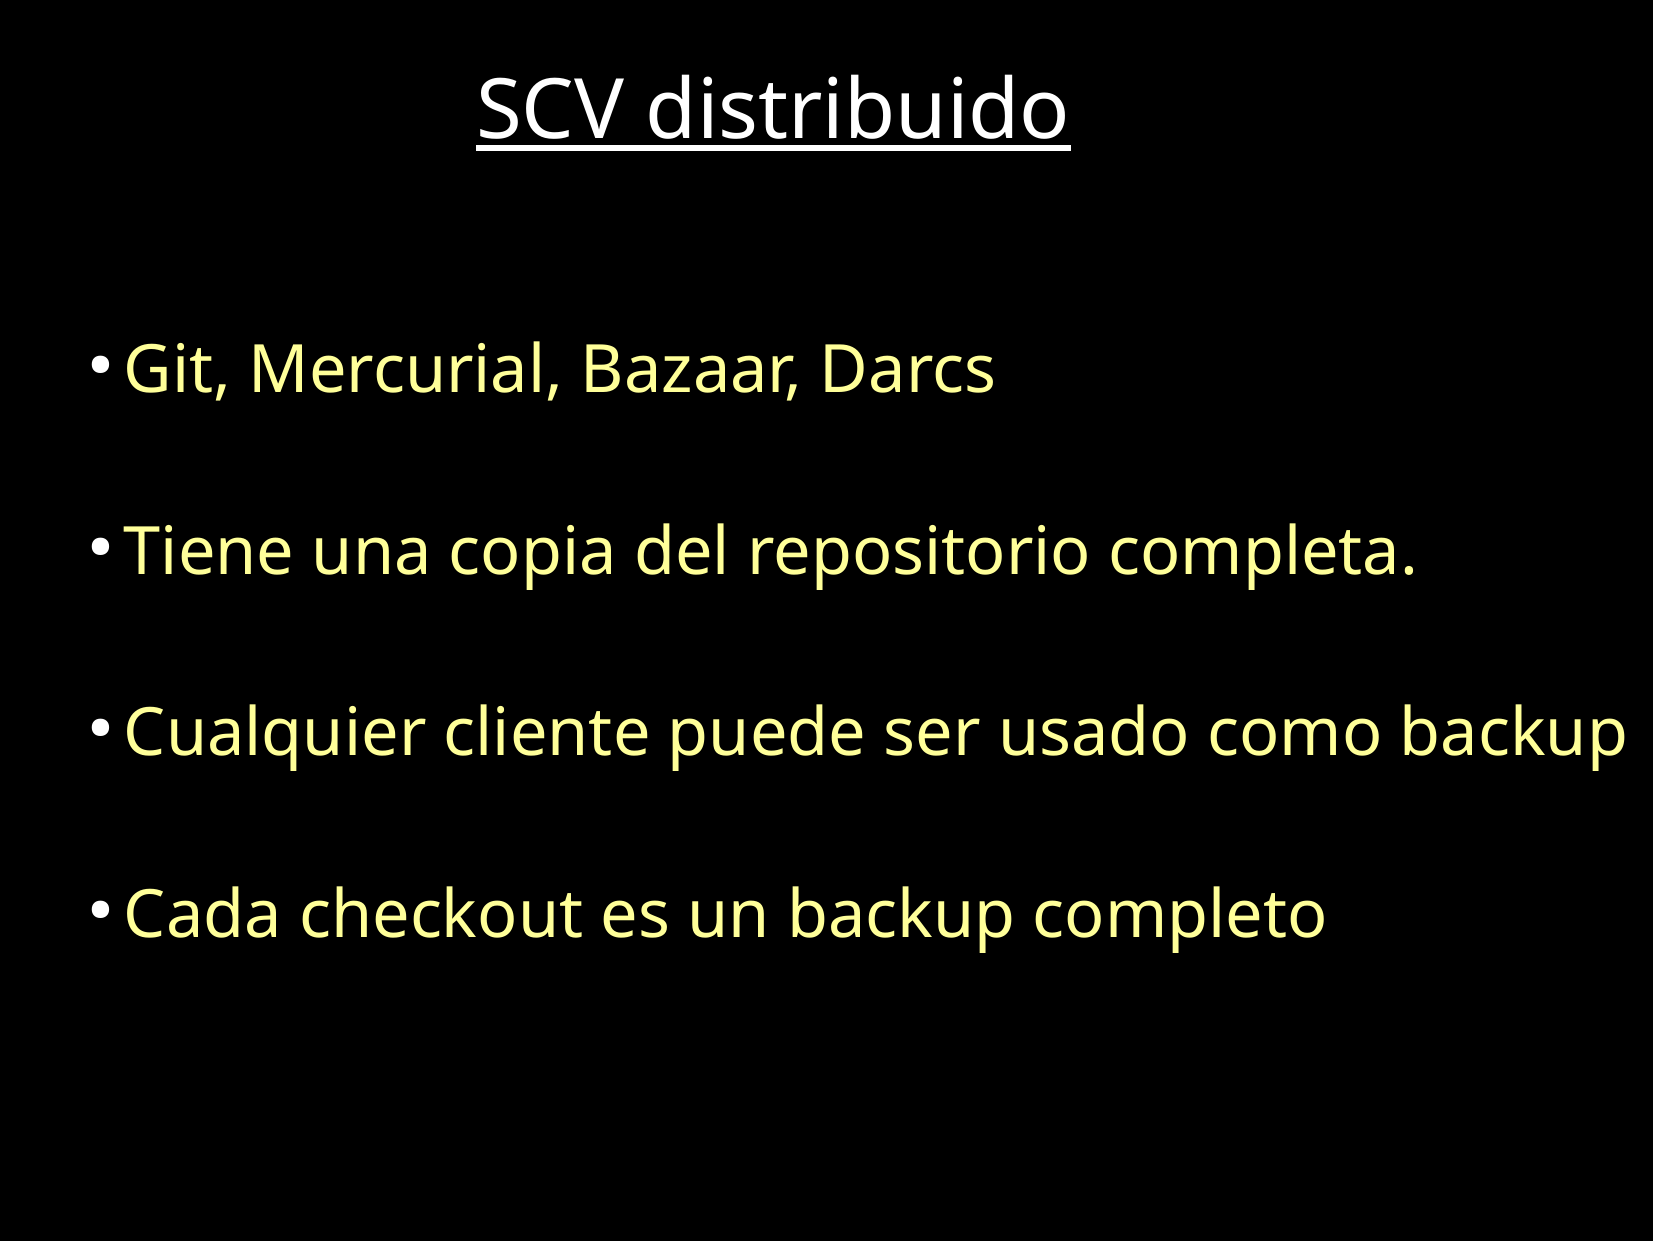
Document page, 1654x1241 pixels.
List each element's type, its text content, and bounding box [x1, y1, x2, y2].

text_box SCV distribuido [425, 42, 1625, 165]
text_box Git, Mercurial, Bazaar, Darcs Tiene una copia del repositorio completa. Cualquier cliente puede ser usado como backup Cada checkout es un backup completo [73, 314, 1653, 1125]
